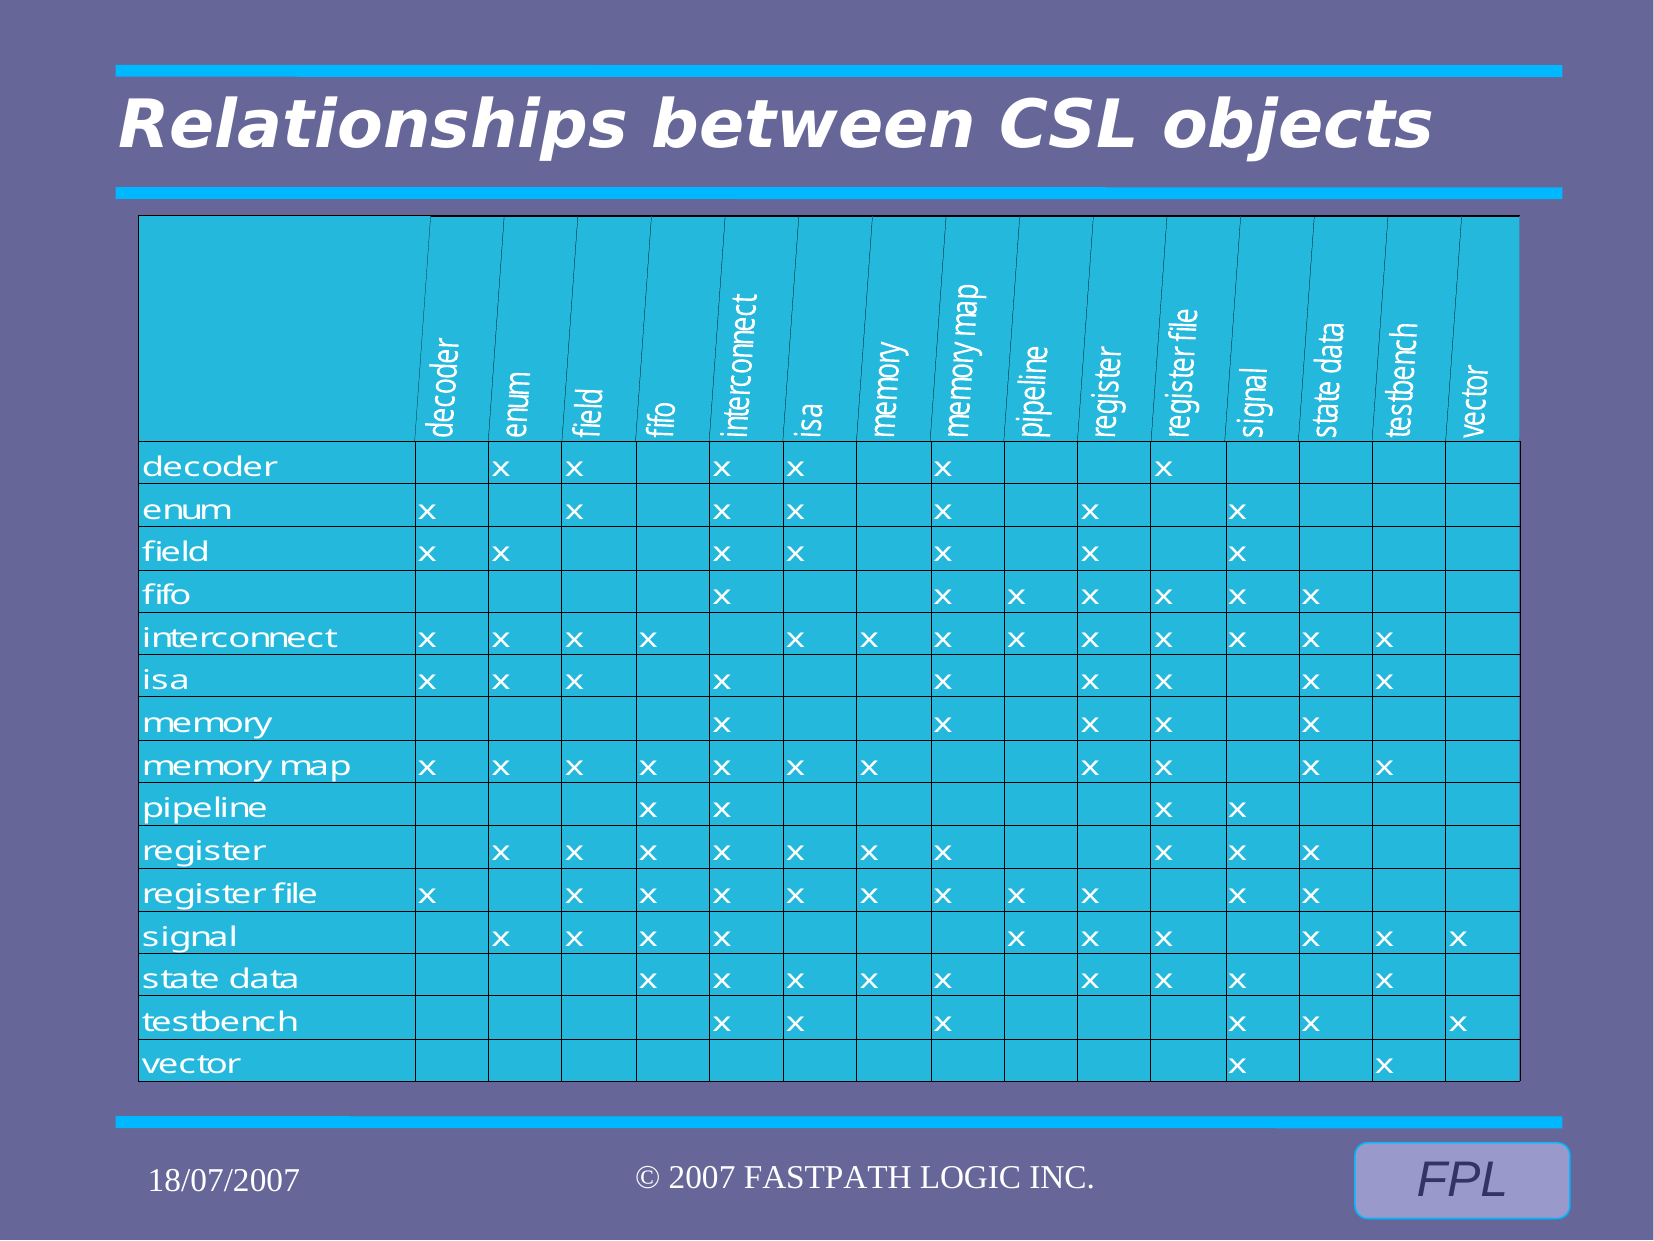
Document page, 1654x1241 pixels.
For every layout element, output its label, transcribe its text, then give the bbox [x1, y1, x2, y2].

title Relationships between CSL objects [118, 35, 1531, 213]
chart [136, 213, 1524, 1085]
